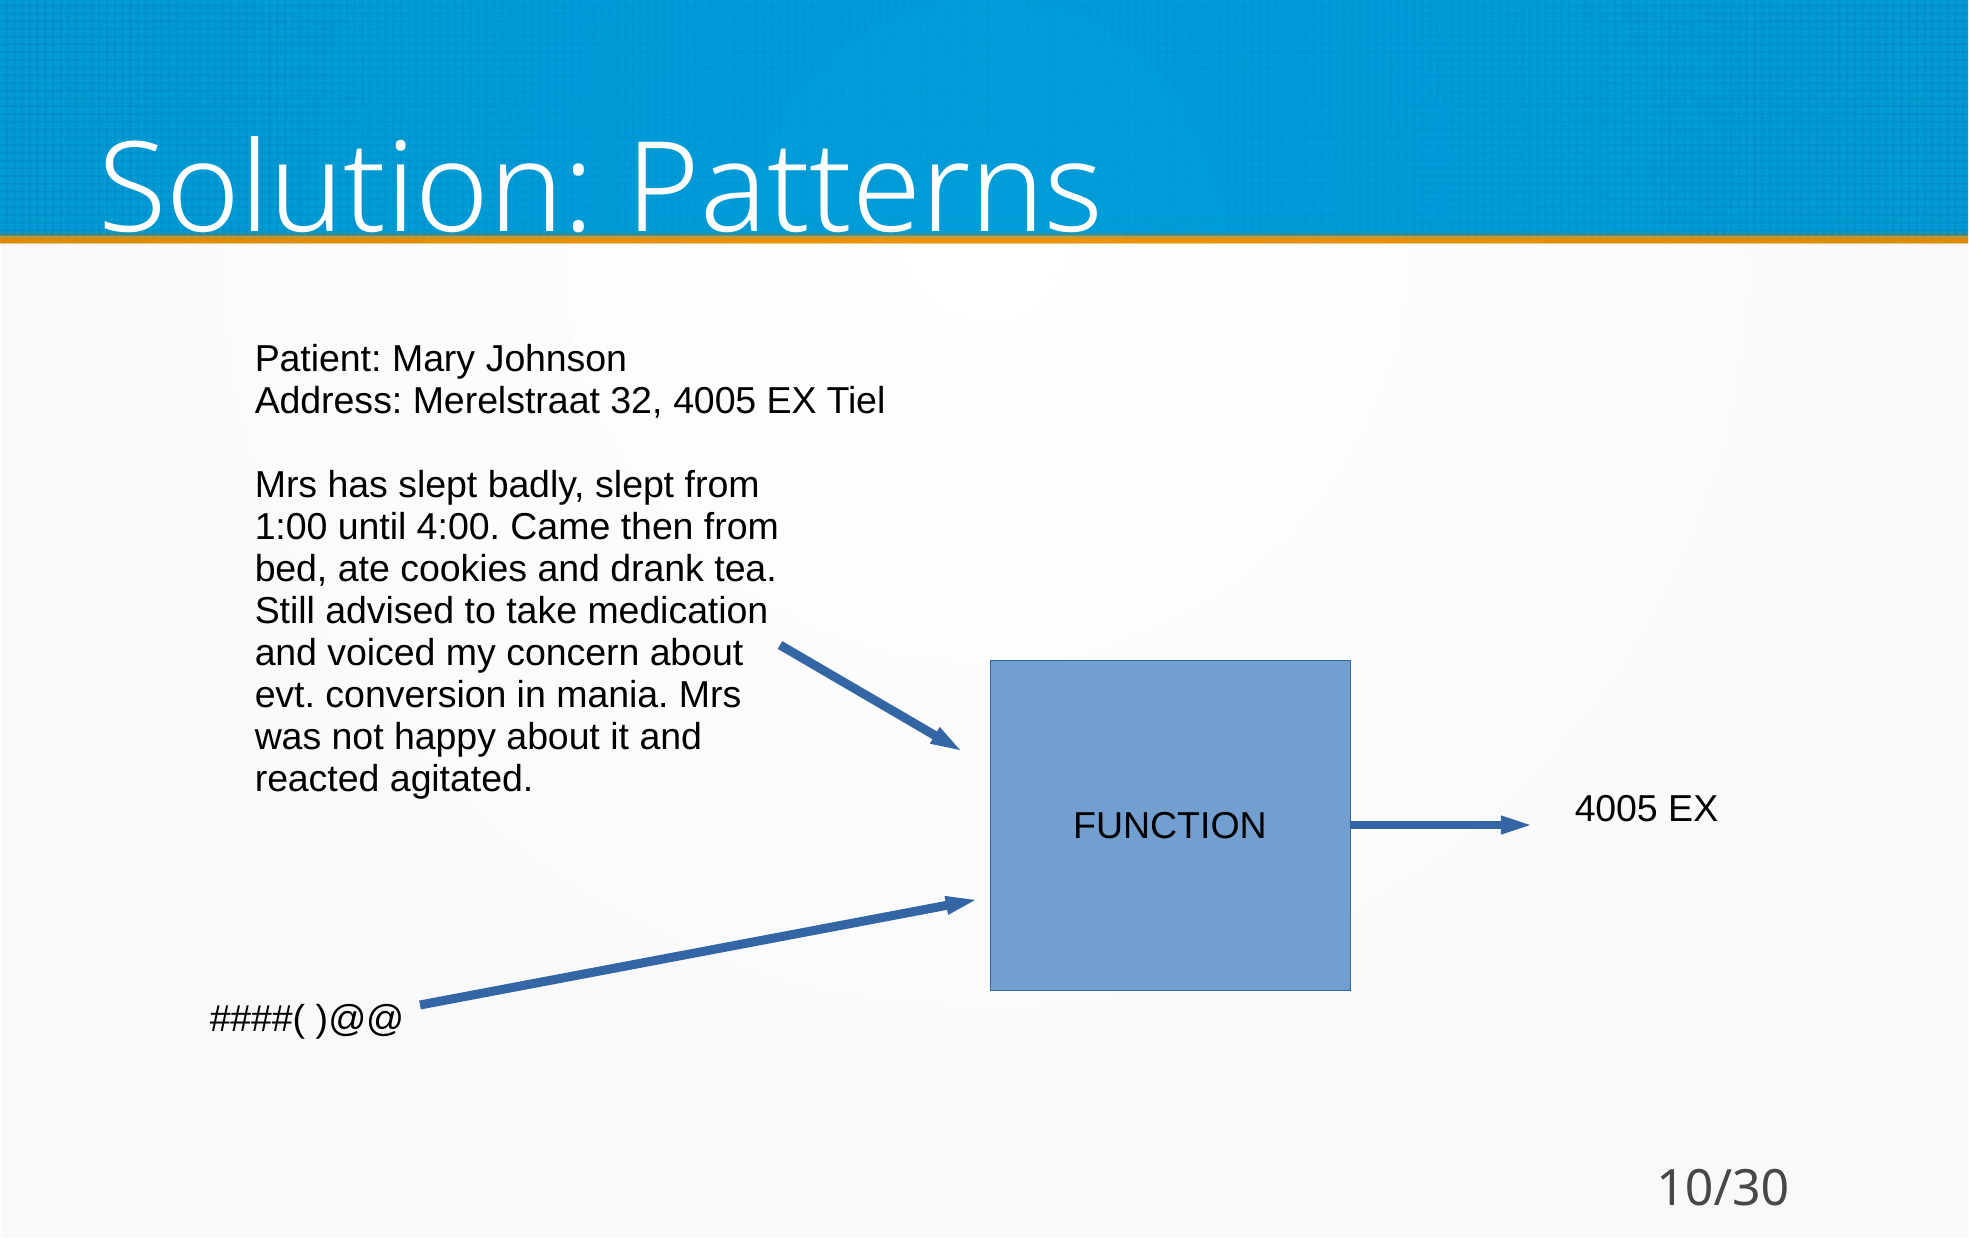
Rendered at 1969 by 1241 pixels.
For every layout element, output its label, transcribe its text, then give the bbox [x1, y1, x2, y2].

text_box FUNCTION [990, 660, 1351, 991]
picture [0, 233, 1969, 1241]
title Solution: Patterns [98, 49, 1870, 257]
text_box ####( )@@ [195, 990, 751, 1047]
text_box 4005 EX [1560, 780, 1786, 837]
text_box Patient: Mary Johnson Address: Merelstraat 32, 4005 EX Tiel Mrs has slept badly, slept from 1:00 until 4:00. Came then from bed, ate cookies and drank tea. Still advised to take medication and voiced my concern about evt. conversion in mania. Mrs was not happy about it and reacted agitated. [240, 330, 991, 807]
